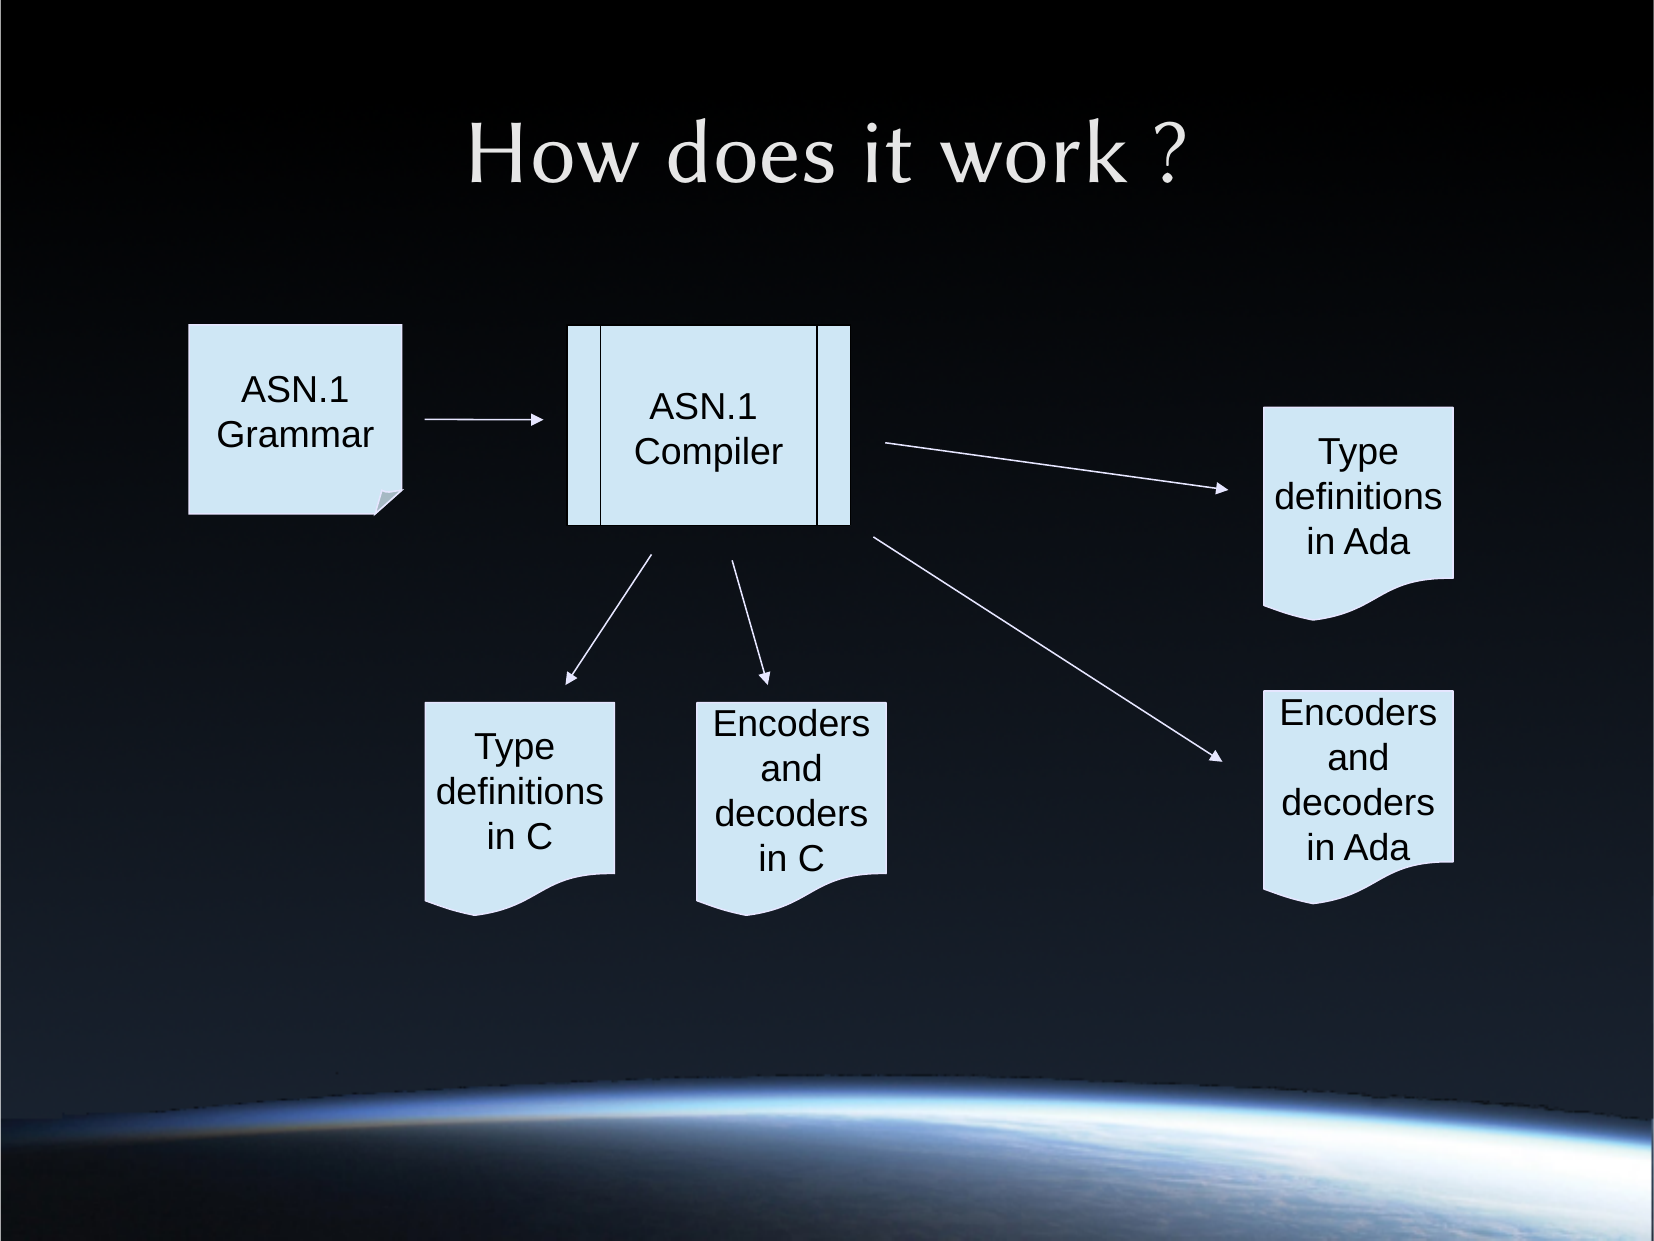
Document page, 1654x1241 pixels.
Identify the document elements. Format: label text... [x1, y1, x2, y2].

picture [0, 0, 1654, 1241]
text_box Type definitions in C [425, 702, 615, 916]
text_box Encoders and decoders in C [696, 702, 887, 916]
title How does it work ? [82, 49, 1571, 257]
text_box Encoders and decoders in Ada [1263, 691, 1453, 904]
text_box ASN.1 Grammar [189, 324, 402, 514]
text_box ASN.1 Compiler [567, 324, 851, 526]
text_box Type definitions in Ada [1263, 407, 1453, 620]
